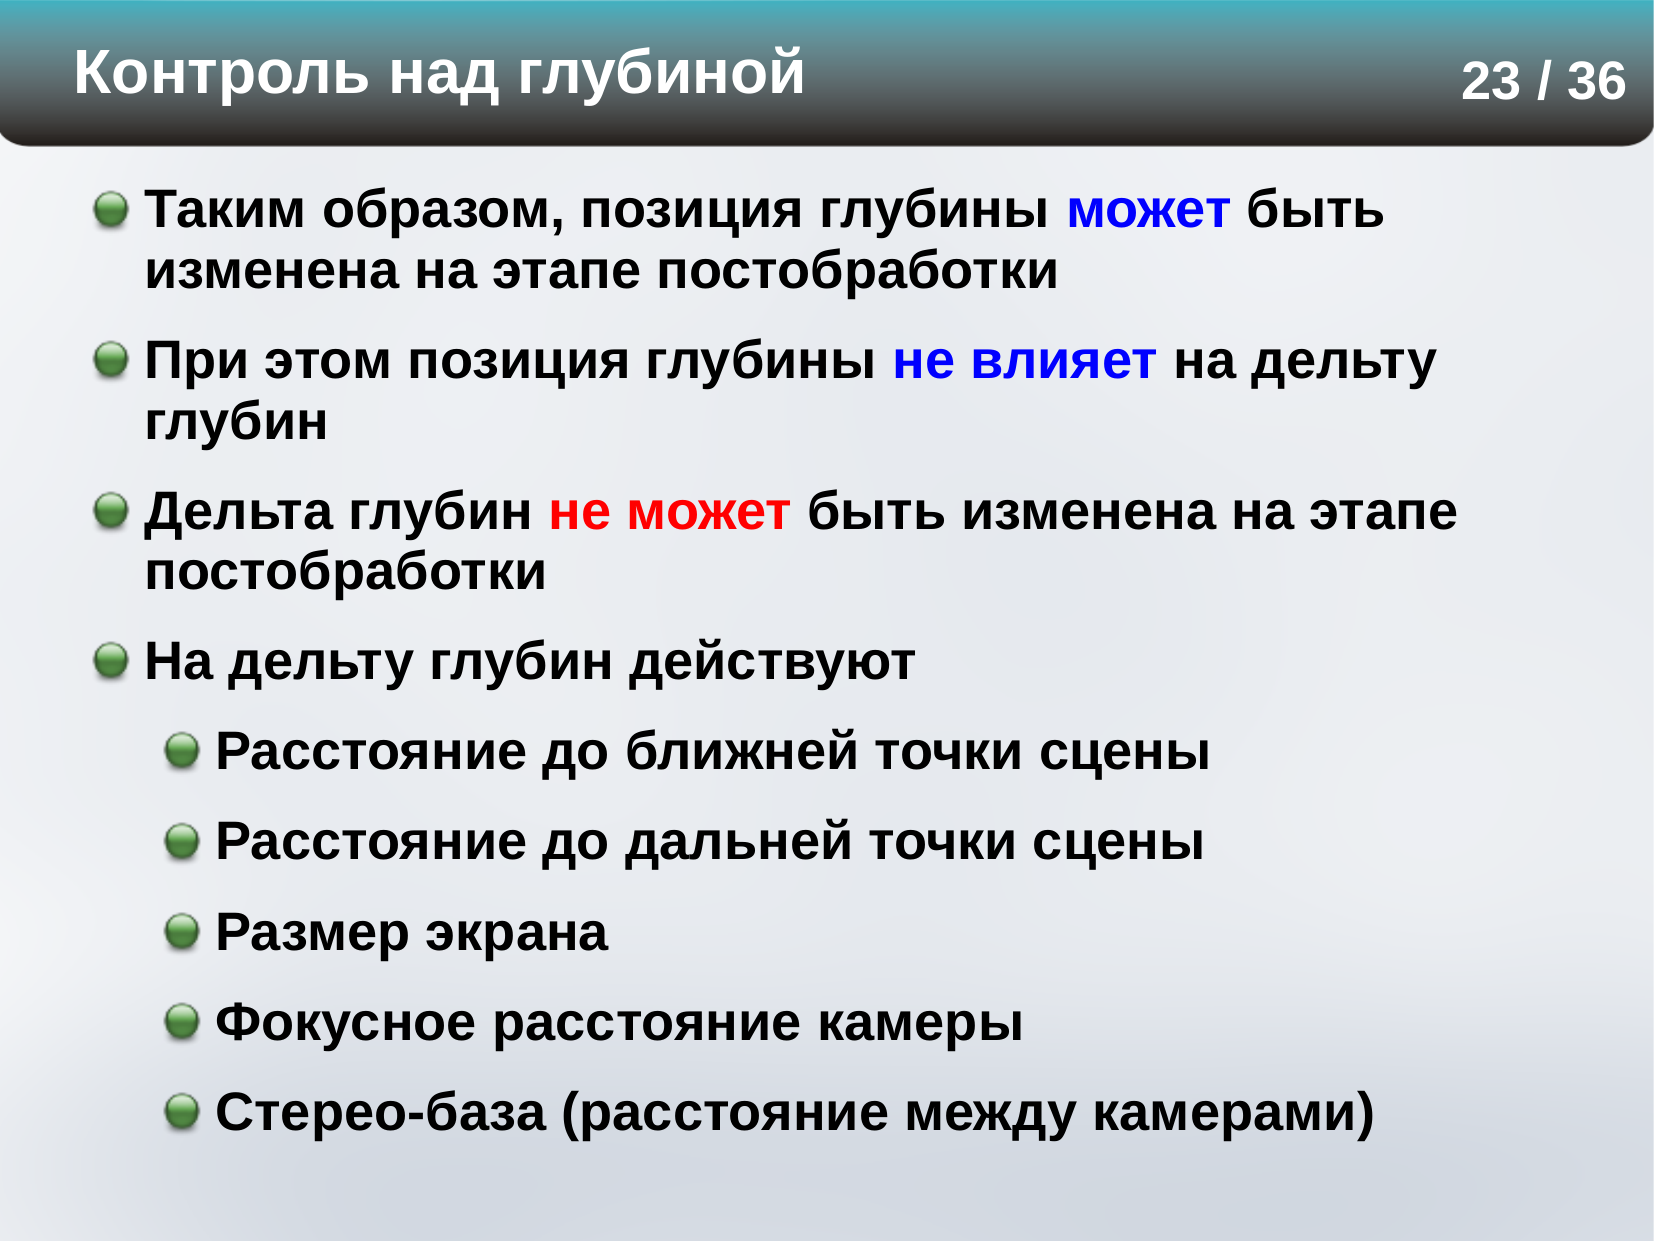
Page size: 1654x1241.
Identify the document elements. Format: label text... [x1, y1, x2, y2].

picture [0, 0, 1654, 1241]
text_box Таким образом, позиция глубины может быть изменена на этапе постобработки При этом позиция глубины не влияет на дельту глубин Дельта глубин не может быть изменена на этапе постобработки На дельту глубин действуют Расстояние до ближней точки сцены Расстояние до дальней точки сцены Размер экрана Фокусное расстояние камеры Стерео-база (расстояние между камерами) [70, 171, 1625, 1149]
text_box 5 / 36 [1446, 42, 1654, 179]
text_box Контроль над глубиной [59, 29, 1359, 115]
